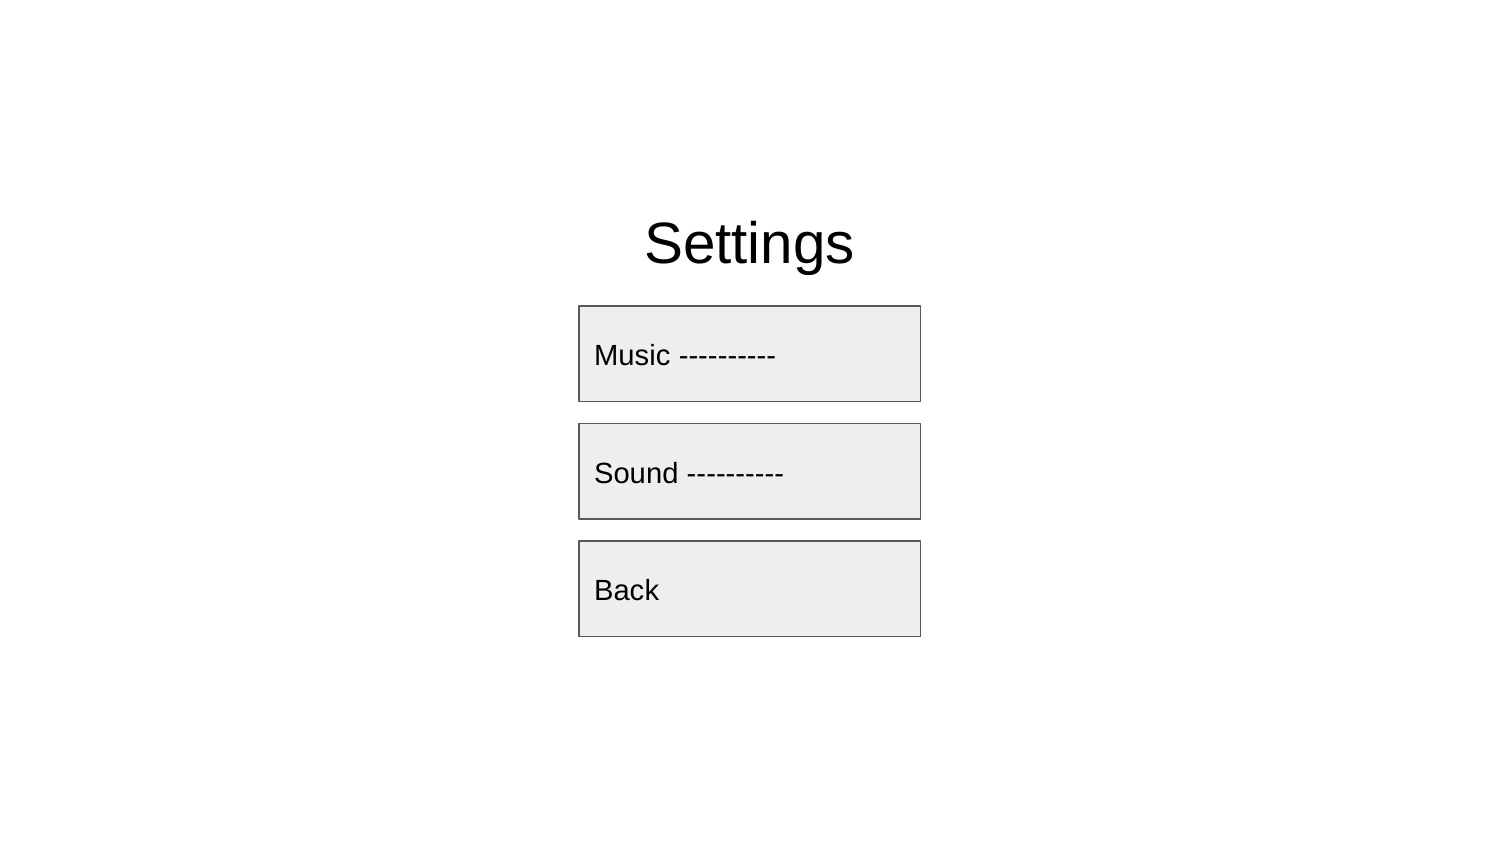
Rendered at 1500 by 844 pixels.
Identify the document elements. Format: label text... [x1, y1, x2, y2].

text_box Back [579, 541, 921, 637]
text_box Sound ---------- [579, 423, 921, 519]
title Settings [51, 189, 1449, 284]
text_box Music ---------- [579, 306, 921, 402]
